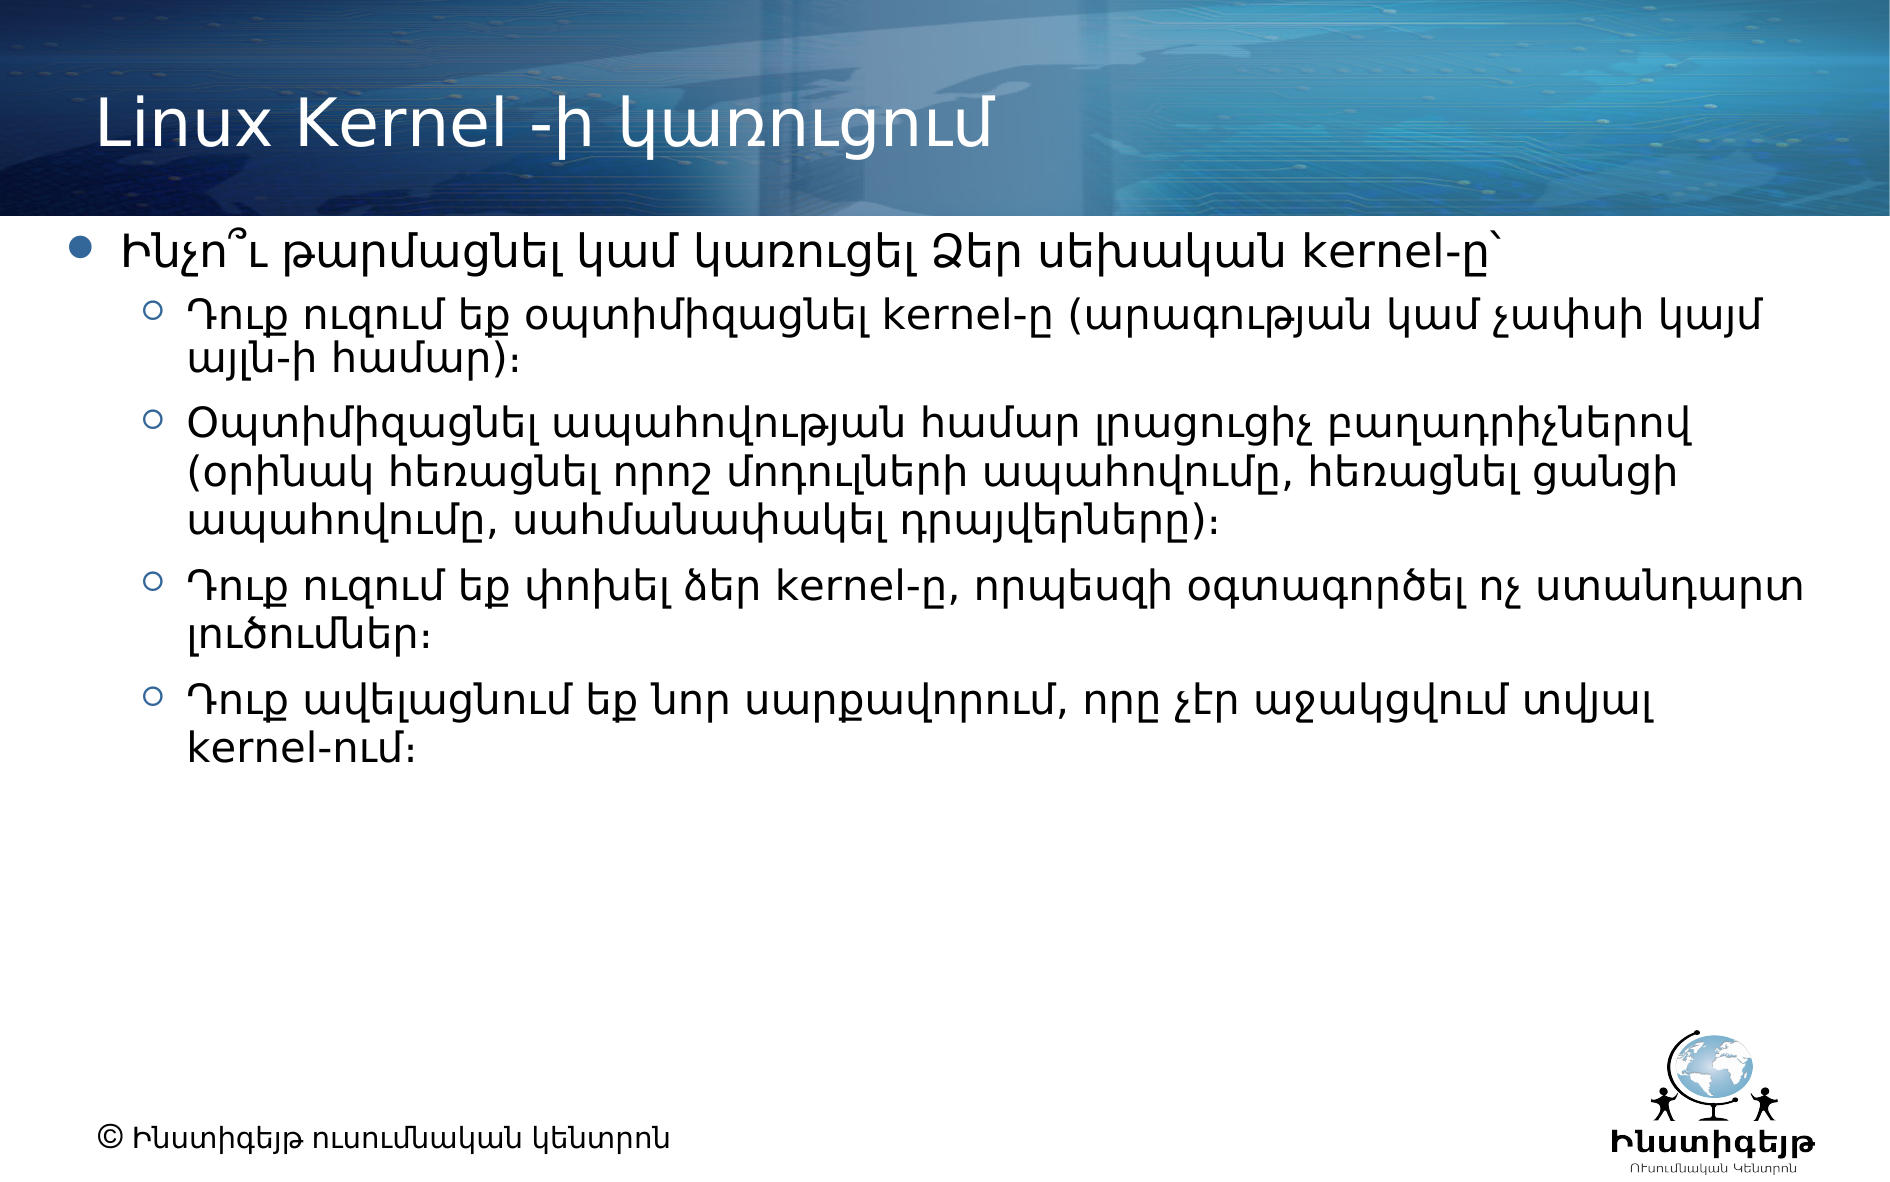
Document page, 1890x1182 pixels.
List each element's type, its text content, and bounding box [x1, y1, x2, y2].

picture [0, 0, 1890, 216]
list Ինչո՞ւ թարմացնել կամ կառուցել Ձեր սեխական kernel-ը՝ Դուք ուզում եք օպտիմիզացնել kernel-ը (արագության կամ չափսի կայմ այլն-ի համար)։ Օպտիմիզացնել ապահովության համար լրացուցիչ բաղադրիչներով (օրինակ հեռացնել որոշ մոդուլների ապահովումը, հեռացնել ցանցի ապահովումը, սահմանափակել դրայվերները)։ Դուք ուզում եք փոխել ձեր kernel-ը, որպեսզի օգտագործել ոչ ստանդարտ լուծումներ։ Դուք ավելացնում եք նոր սարքավորում, որը չէր աջակցվում տվյալ kernel-ում։ [65, 225, 1838, 911]
title Linux Kernel -ի կառուցում [94, 47, 1793, 217]
picture [1612, 1030, 1815, 1175]
